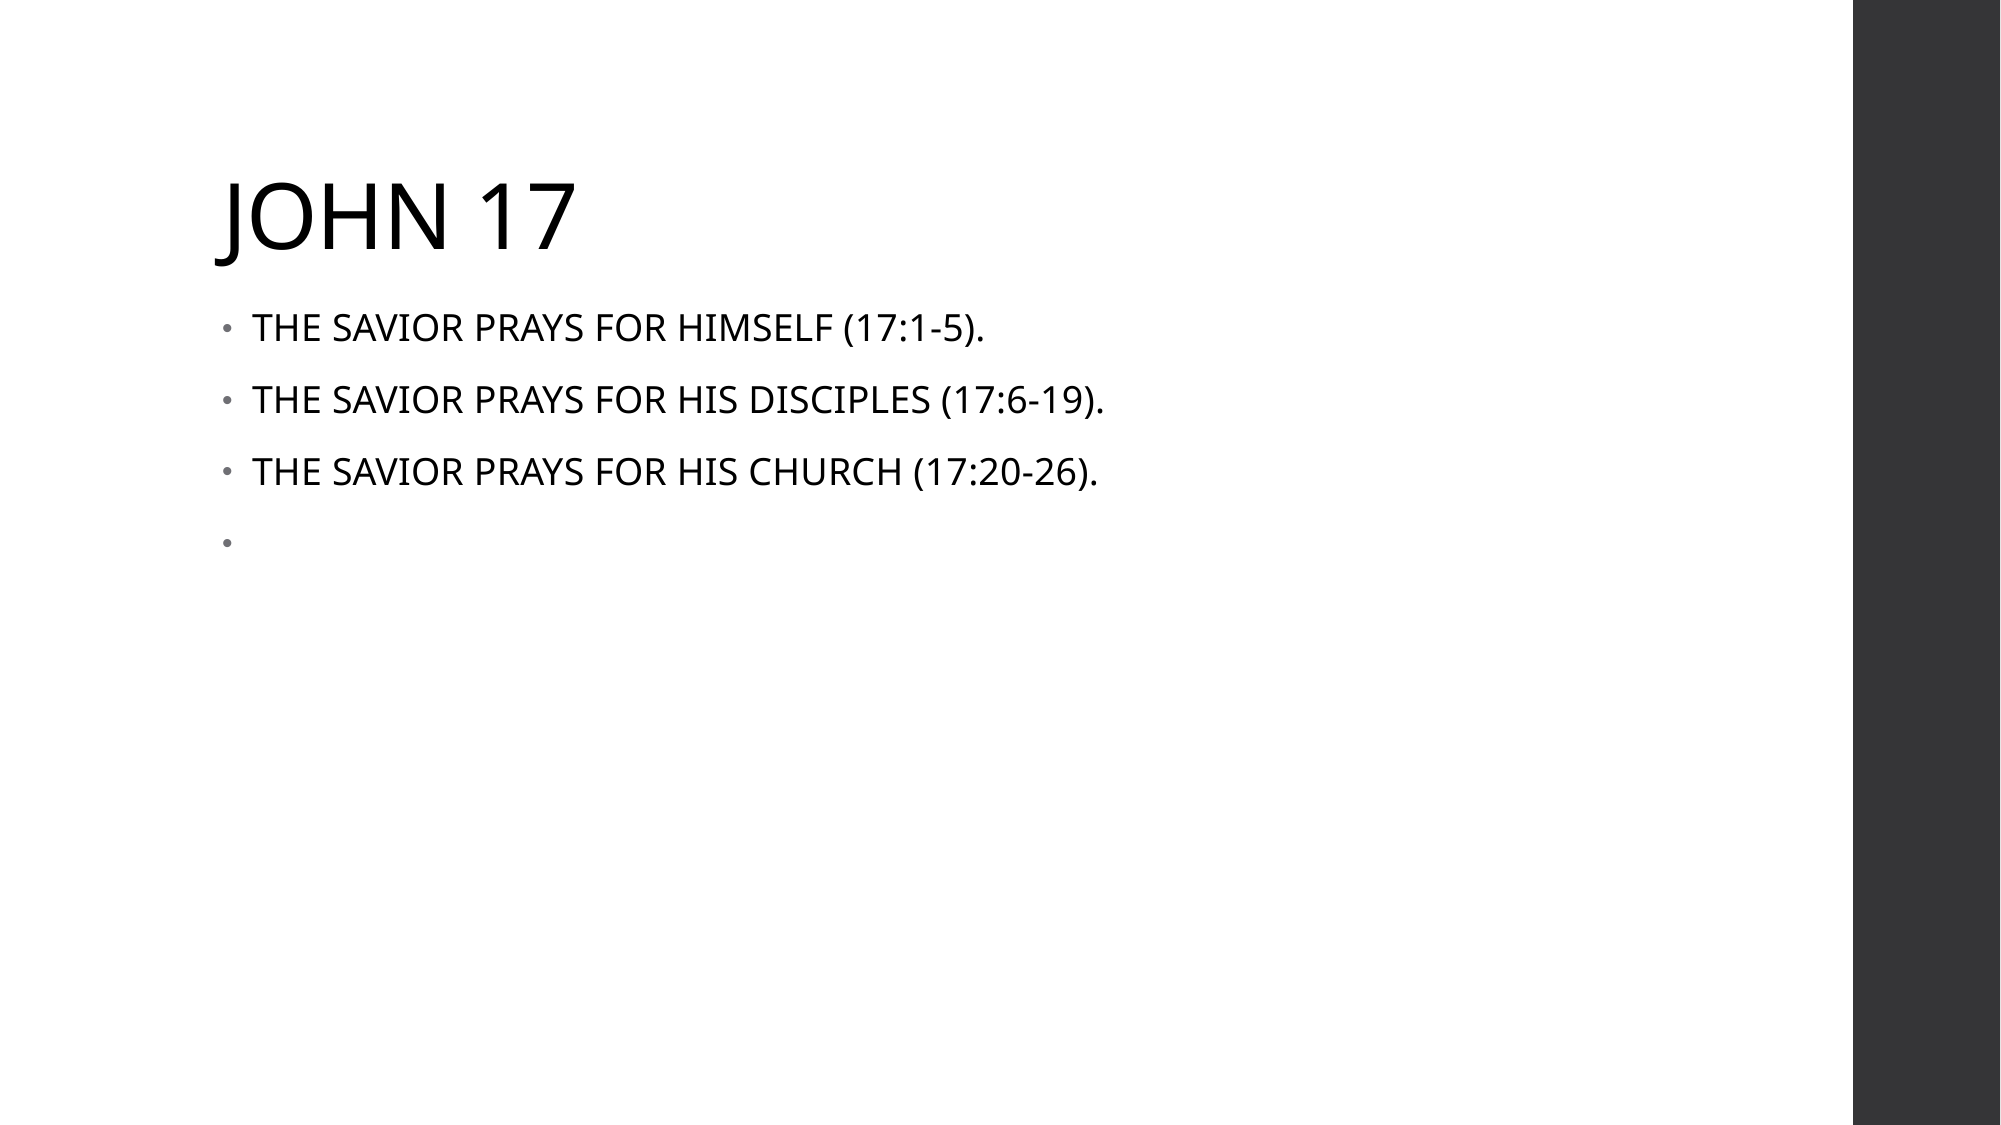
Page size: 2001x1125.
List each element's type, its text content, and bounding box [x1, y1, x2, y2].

list THE SAVIOR PRAYS FOR HIMSELF (17:1-5). THE SAVIOR PRAYS FOR HIS DISCIPLES (17:6-19). THE SAVIOR PRAYS FOR HIS CHURCH (17:20-26). [206, 299, 1617, 1014]
title JOHN 17 [206, 60, 1797, 278]
